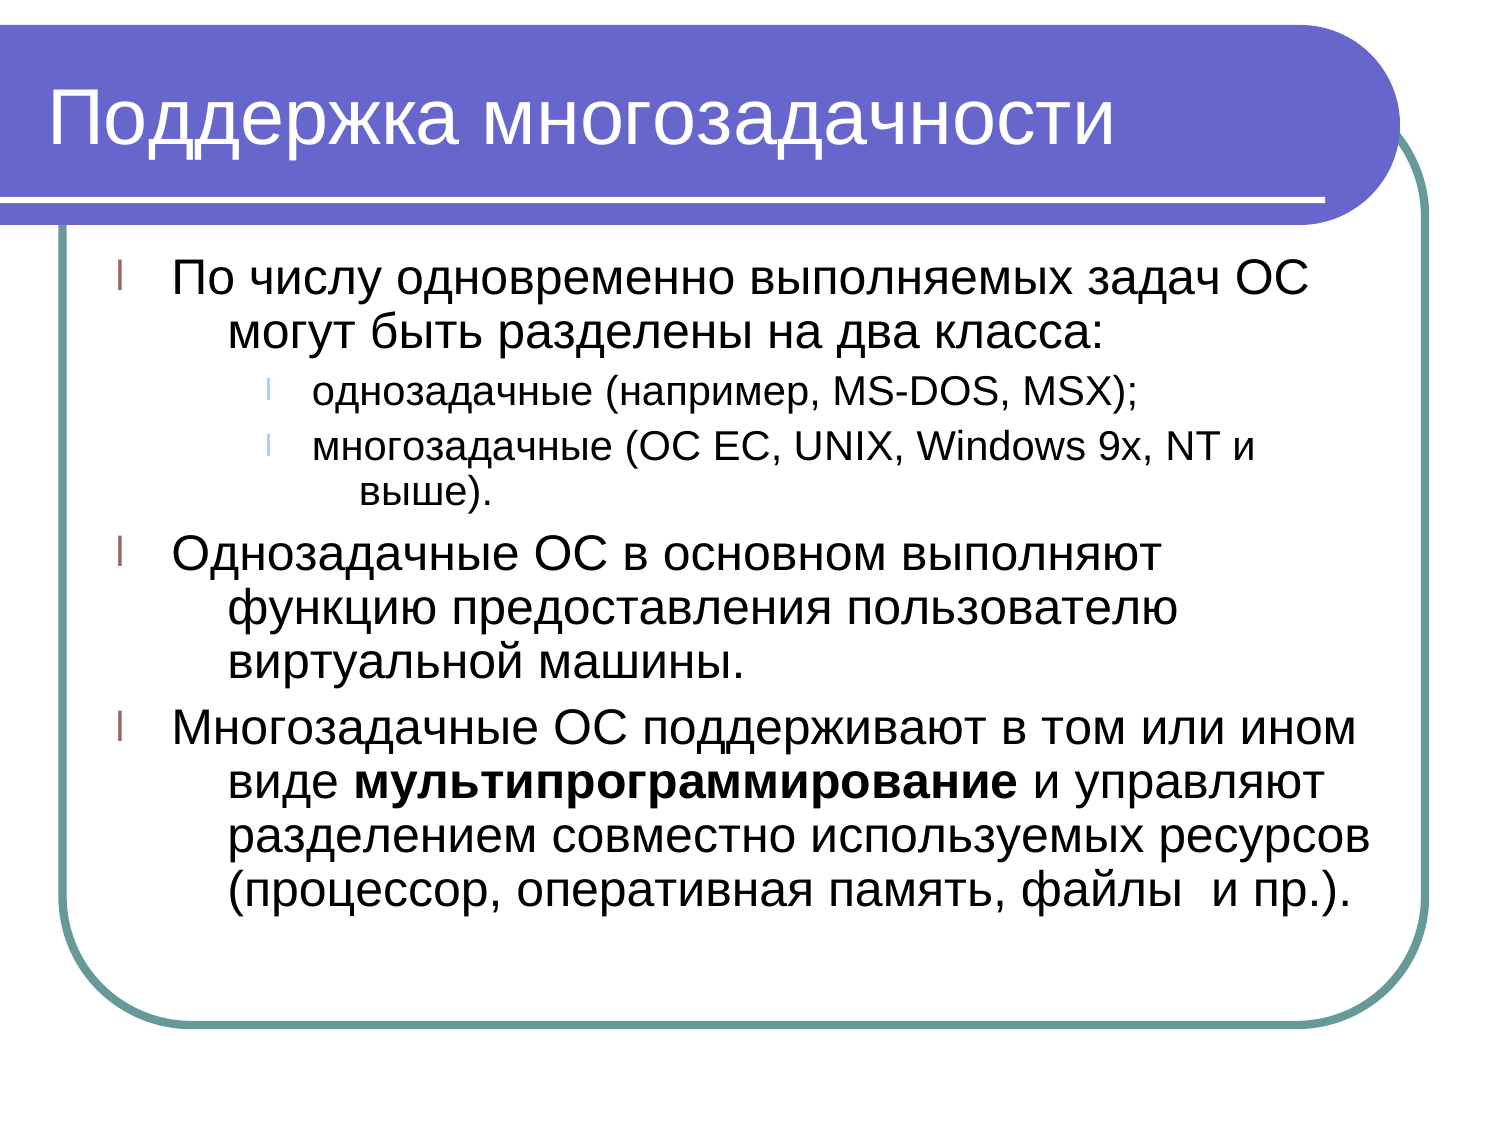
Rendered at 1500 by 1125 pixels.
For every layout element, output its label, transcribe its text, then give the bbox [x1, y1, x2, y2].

title Поддержка многозадачности [32, 37, 1347, 188]
list По числу одновременно выполняемых задач ОС могут быть разделены на два класса: однозадачные (например, MS-DOS, MSX); многозадачные (OC EC, UNIX, Windows 9х, NT и выше). Однозадачные ОС в основном выполняют функцию предоставления пользователю виртуальной машины. Многозадачные ОС поддерживают в том или ином виде мультипрограммирование и управляют разделением совместно используемых ресурсов (процессор, оперативная память, файлы и пр.). [99, 243, 1400, 969]
